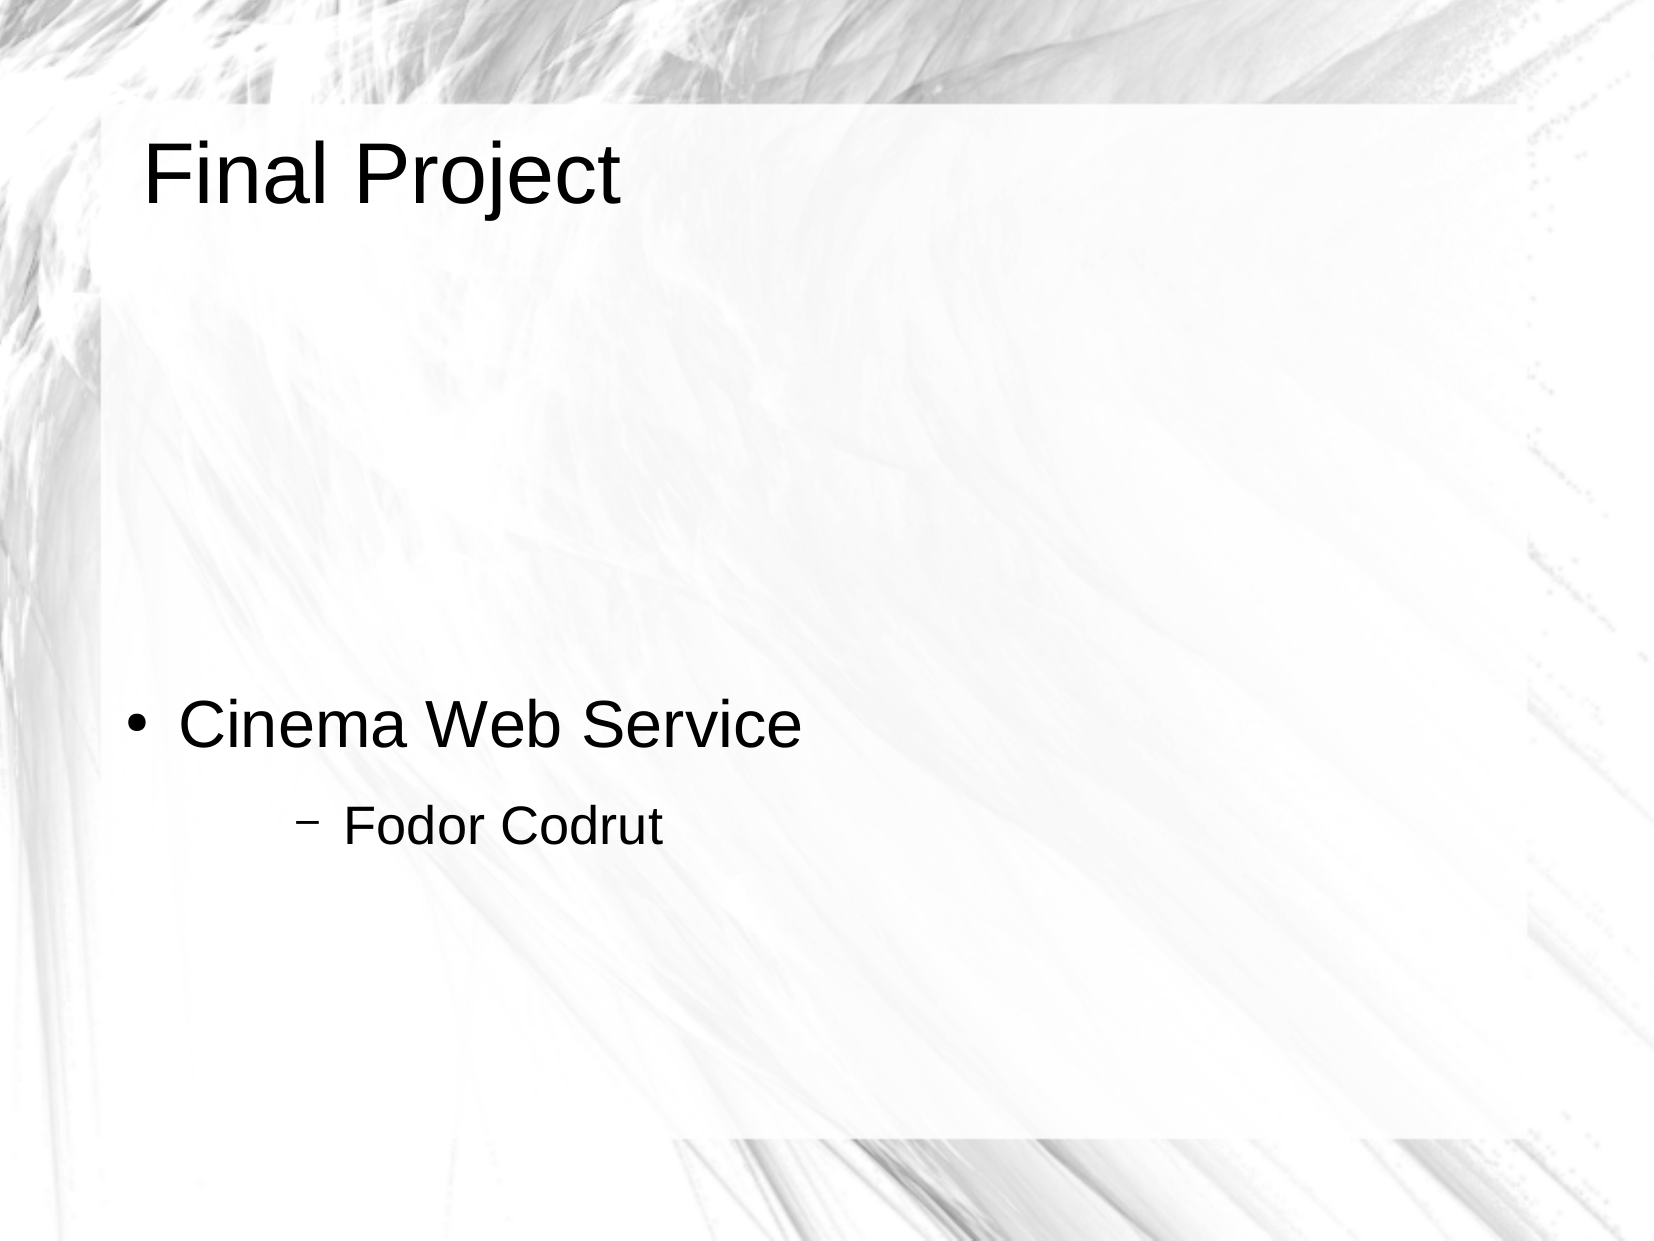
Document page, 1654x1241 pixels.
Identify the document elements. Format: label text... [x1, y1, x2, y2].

picture [0, 0, 1654, 1241]
list Cinema Web Service Fodor Codrut [107, 270, 1561, 896]
title Final Project [142, 90, 1531, 258]
